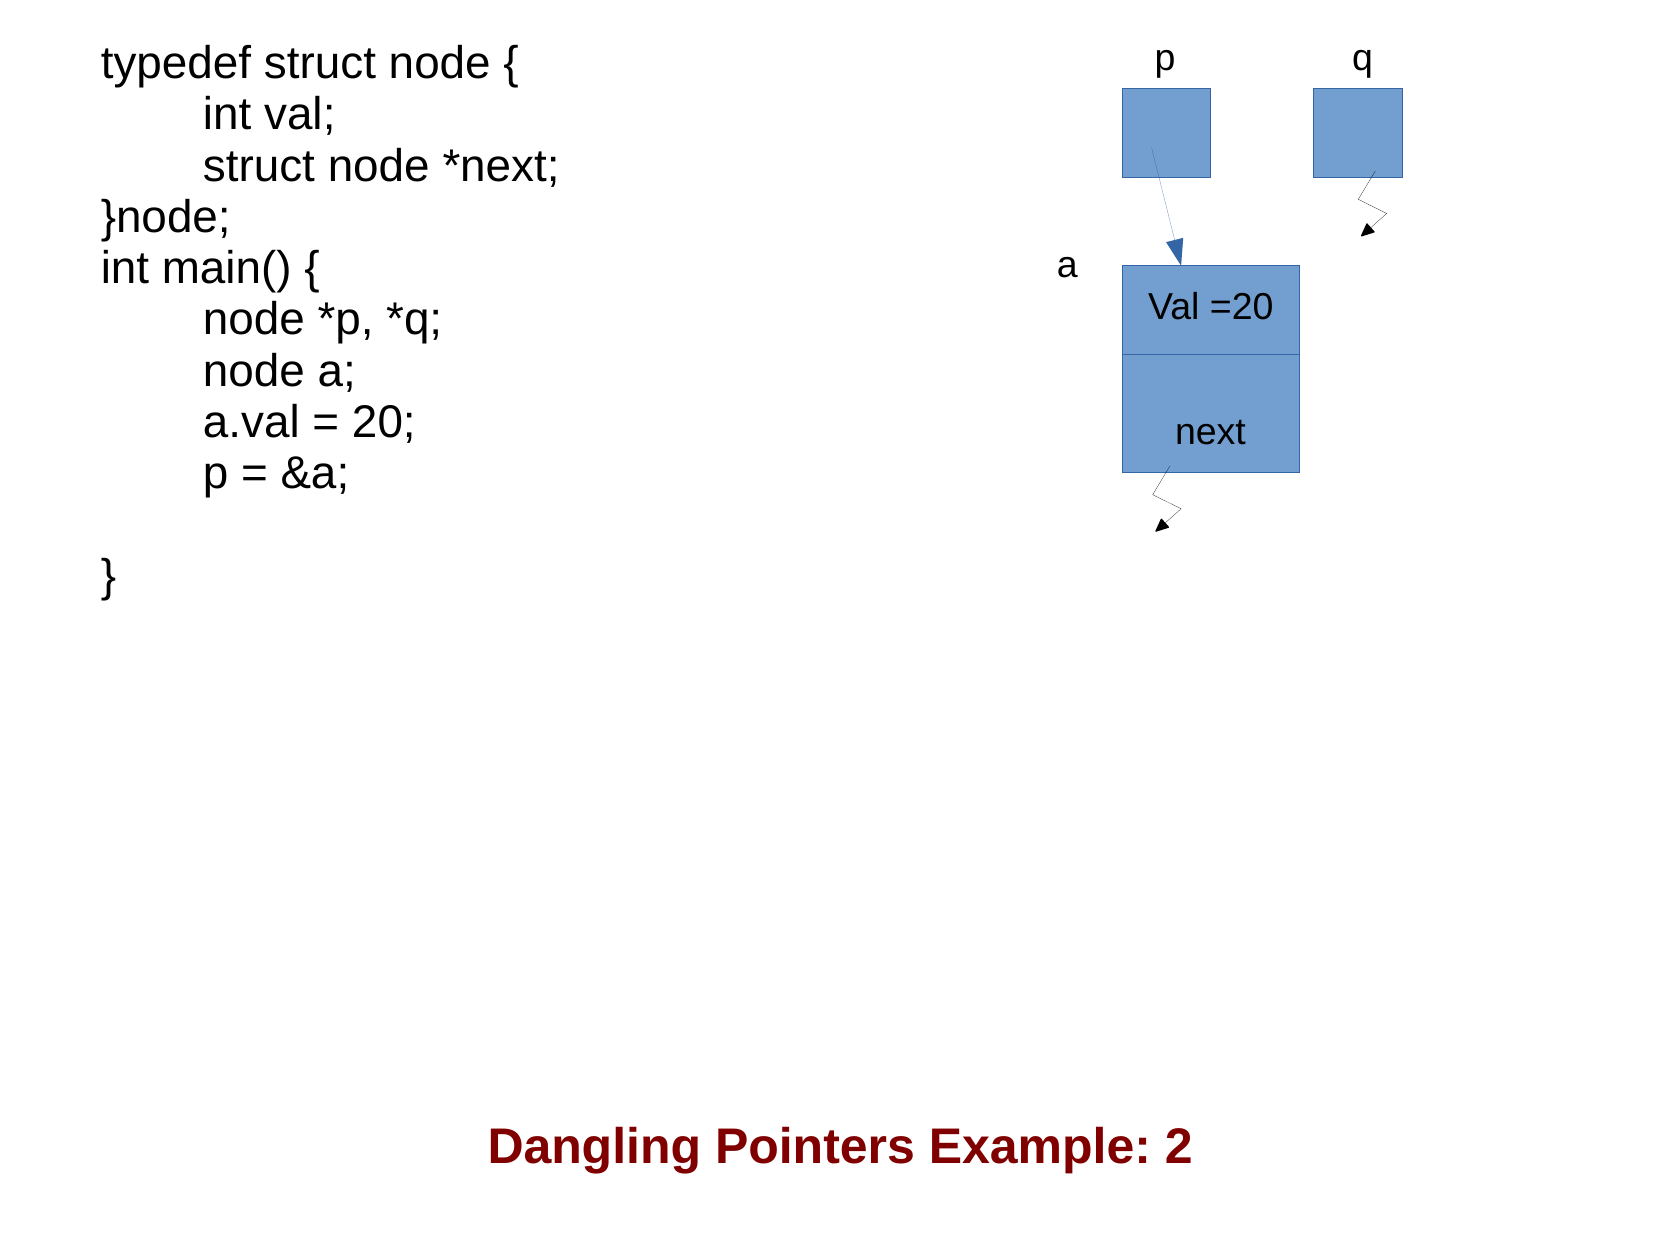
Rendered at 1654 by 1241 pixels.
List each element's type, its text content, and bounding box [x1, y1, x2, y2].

text_box Dangling Pointers Example: 2 [472, 1110, 1209, 1182]
text_box typedef struct node { int val; struct node *next; }node; int main() { node *p, *q; node a; a.val = 20; p = &a; } [86, 29, 1004, 759]
text_box a [1042, 236, 1093, 325]
text_box Val =20 next [1122, 355, 1300, 473]
text_box q [1337, 29, 1388, 87]
text_box p [1139, 29, 1191, 87]
text_box [1313, 88, 1403, 178]
text_box Val =20 next [1122, 265, 1300, 354]
text_box [1122, 88, 1211, 178]
